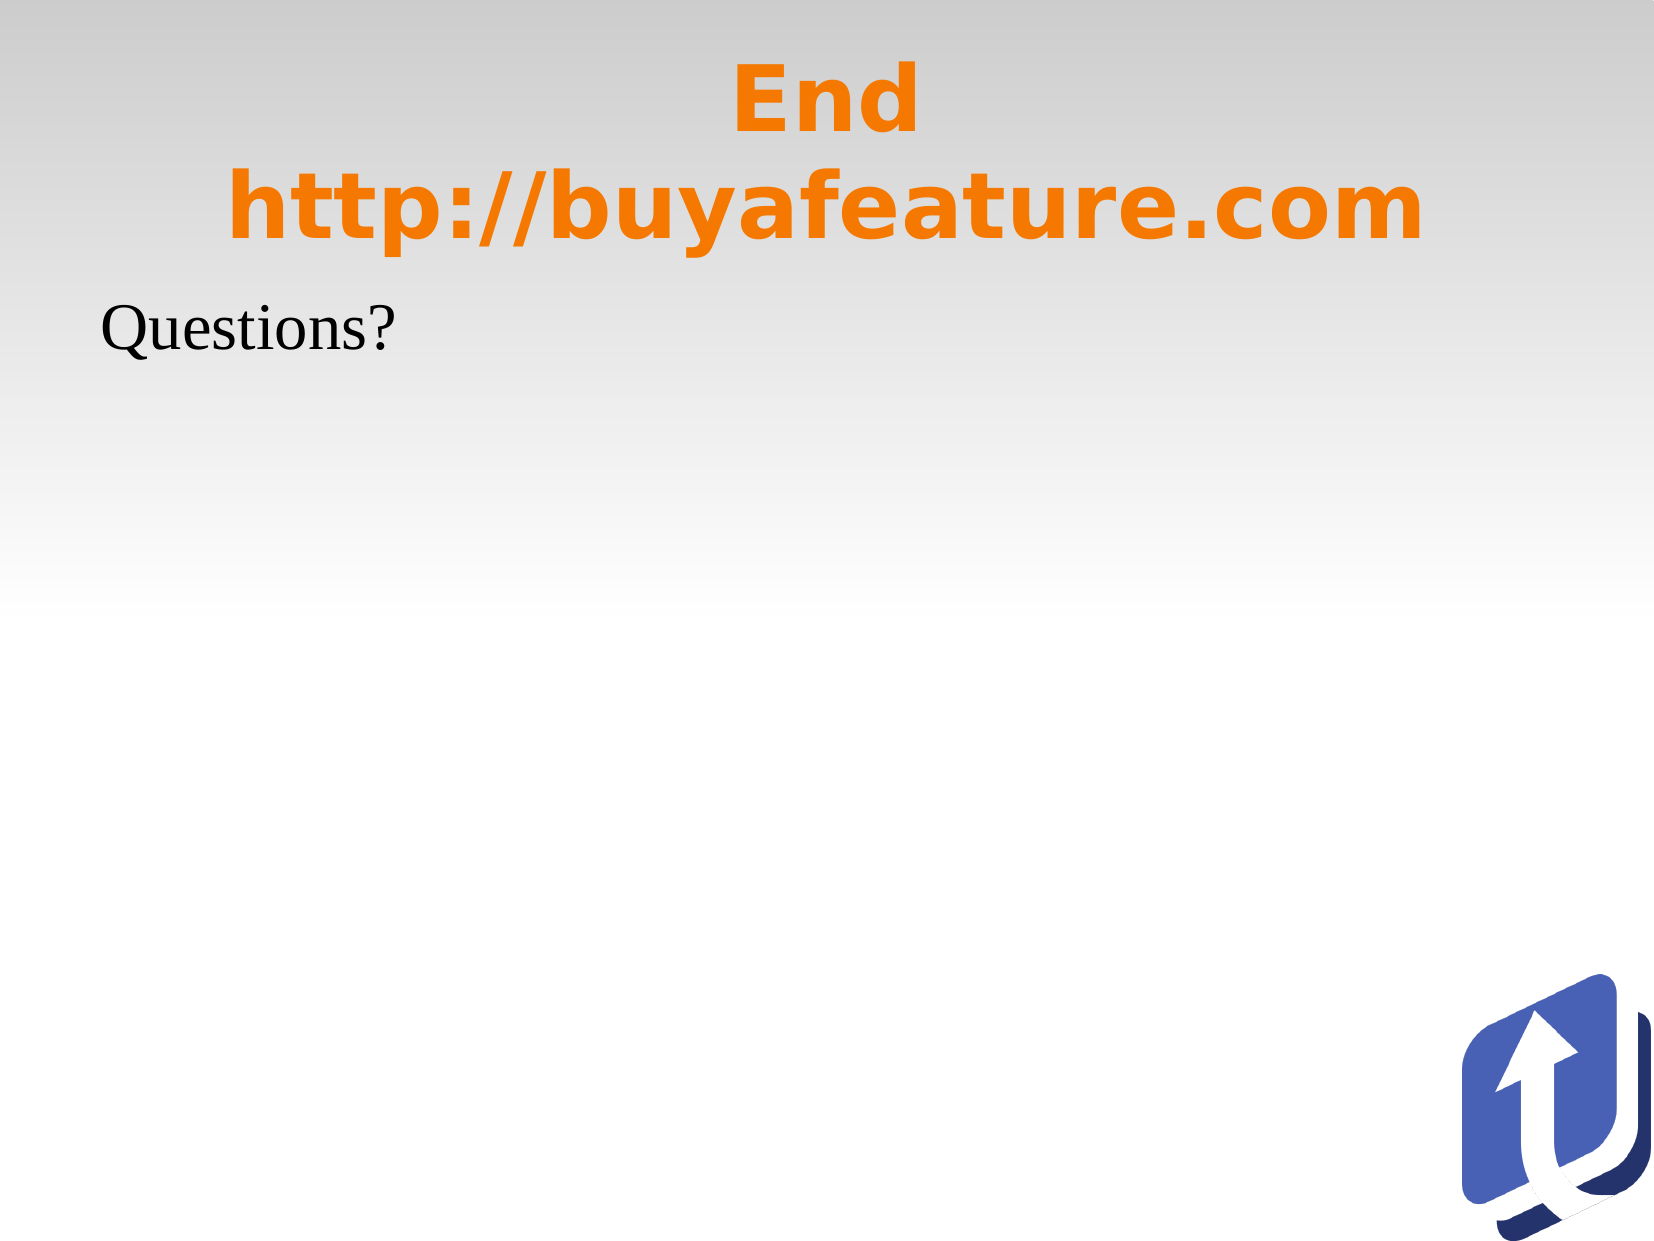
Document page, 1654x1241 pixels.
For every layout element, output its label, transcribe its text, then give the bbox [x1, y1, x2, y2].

list Questions? [82, 290, 1571, 1109]
picture [1462, 974, 1651, 1241]
title End http://buyafeature.com [82, 45, 1571, 261]
